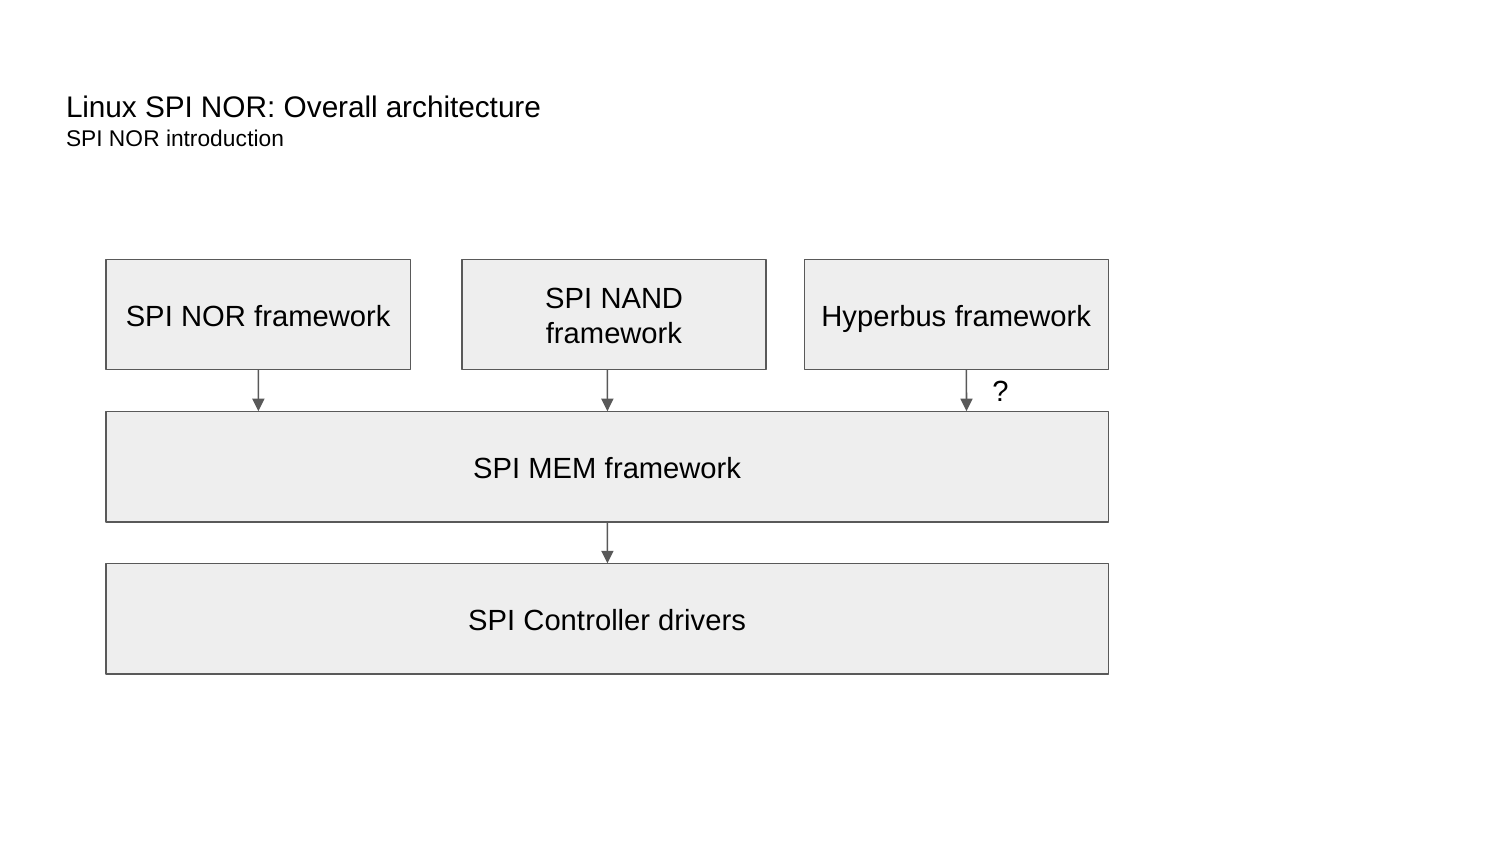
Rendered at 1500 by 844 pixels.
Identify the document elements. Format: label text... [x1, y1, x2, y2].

title Linux SPI NOR: Overall architecture SPI NOR introduction [51, 72, 1449, 167]
text_box SPI MEM framework [106, 411, 1109, 522]
text_box SPI Controller drivers [106, 563, 1109, 674]
text_box SPI NOR framework [106, 259, 411, 370]
text_box SPI NAND framework [461, 259, 767, 370]
text_box ? [977, 357, 1083, 423]
text_box Hyperbus framework [804, 259, 1109, 370]
